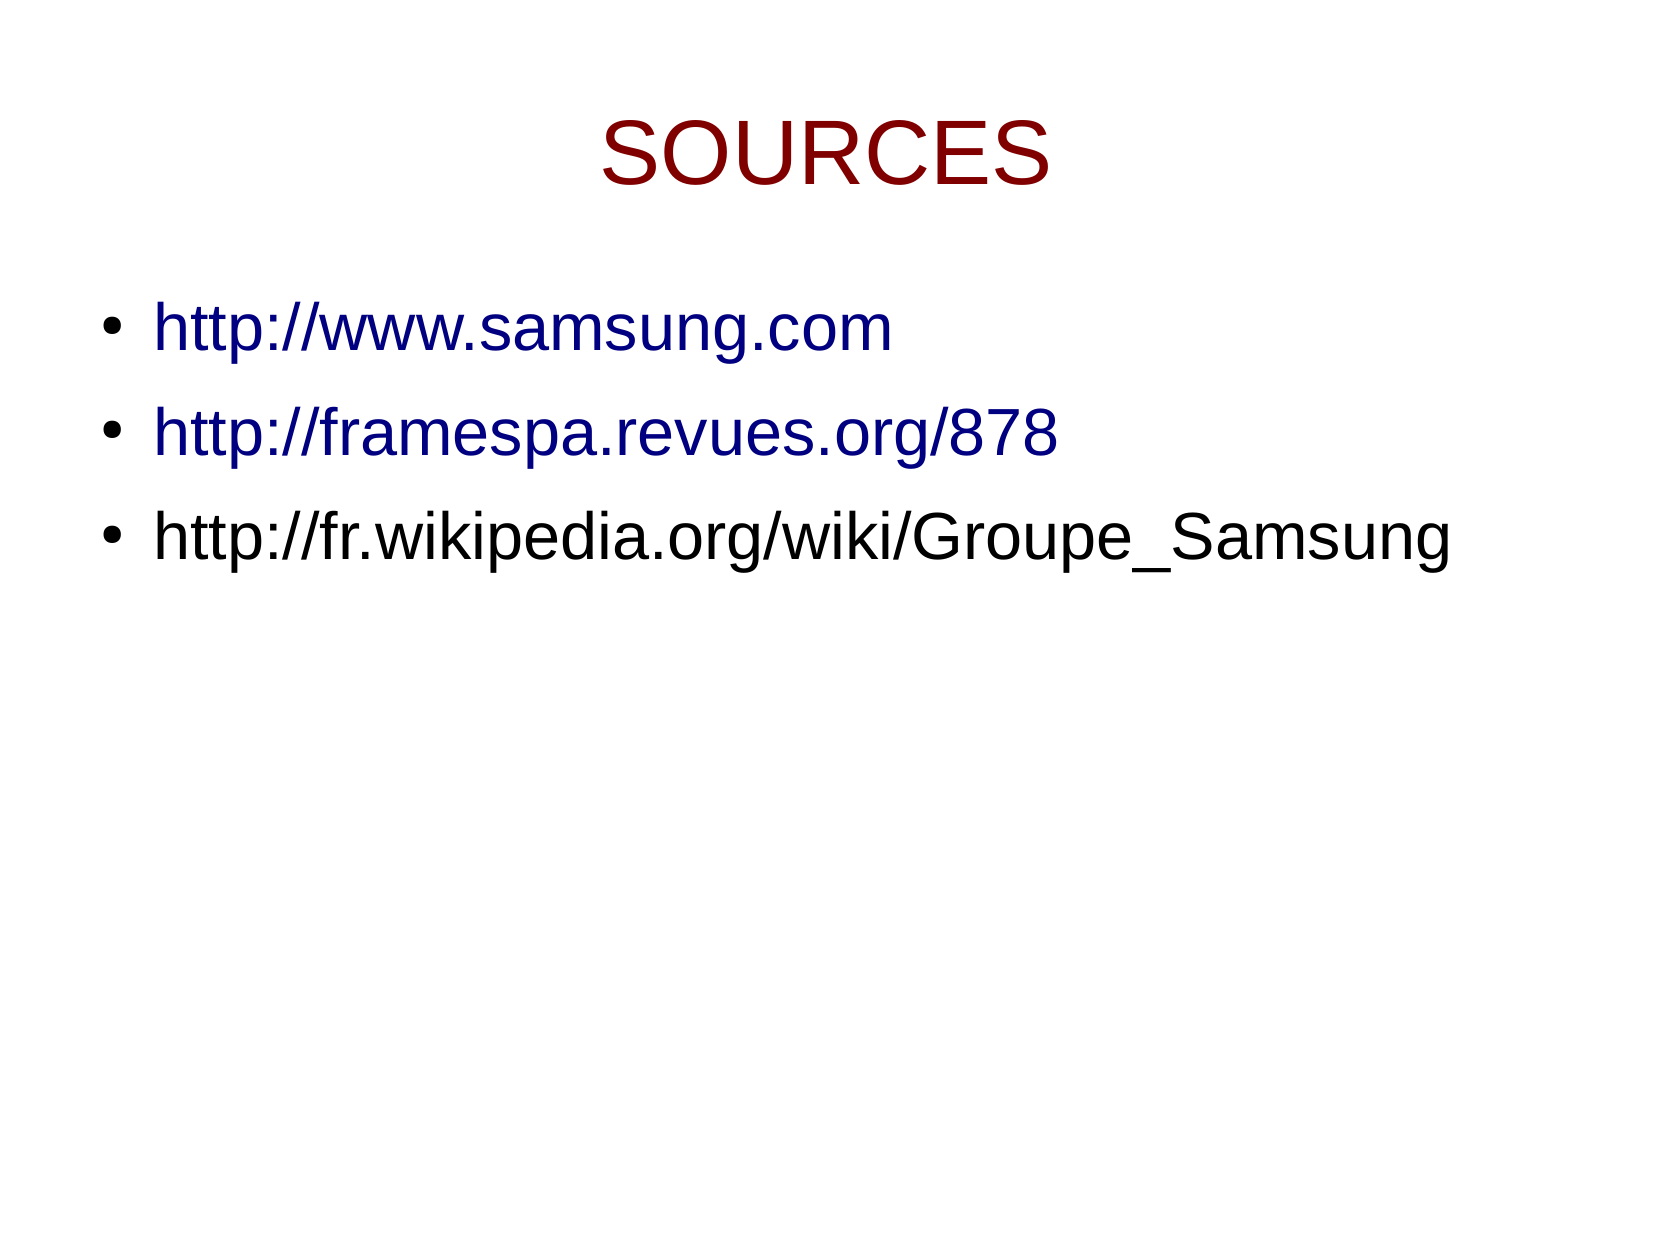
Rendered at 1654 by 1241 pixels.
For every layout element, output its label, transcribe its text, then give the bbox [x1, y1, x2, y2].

title SOURCES [82, 49, 1571, 257]
list http://www.samsung.com http://framespa.revues.org/878 http://fr.wikipedia.org/wiki/Groupe_Samsung [82, 290, 1571, 1010]
